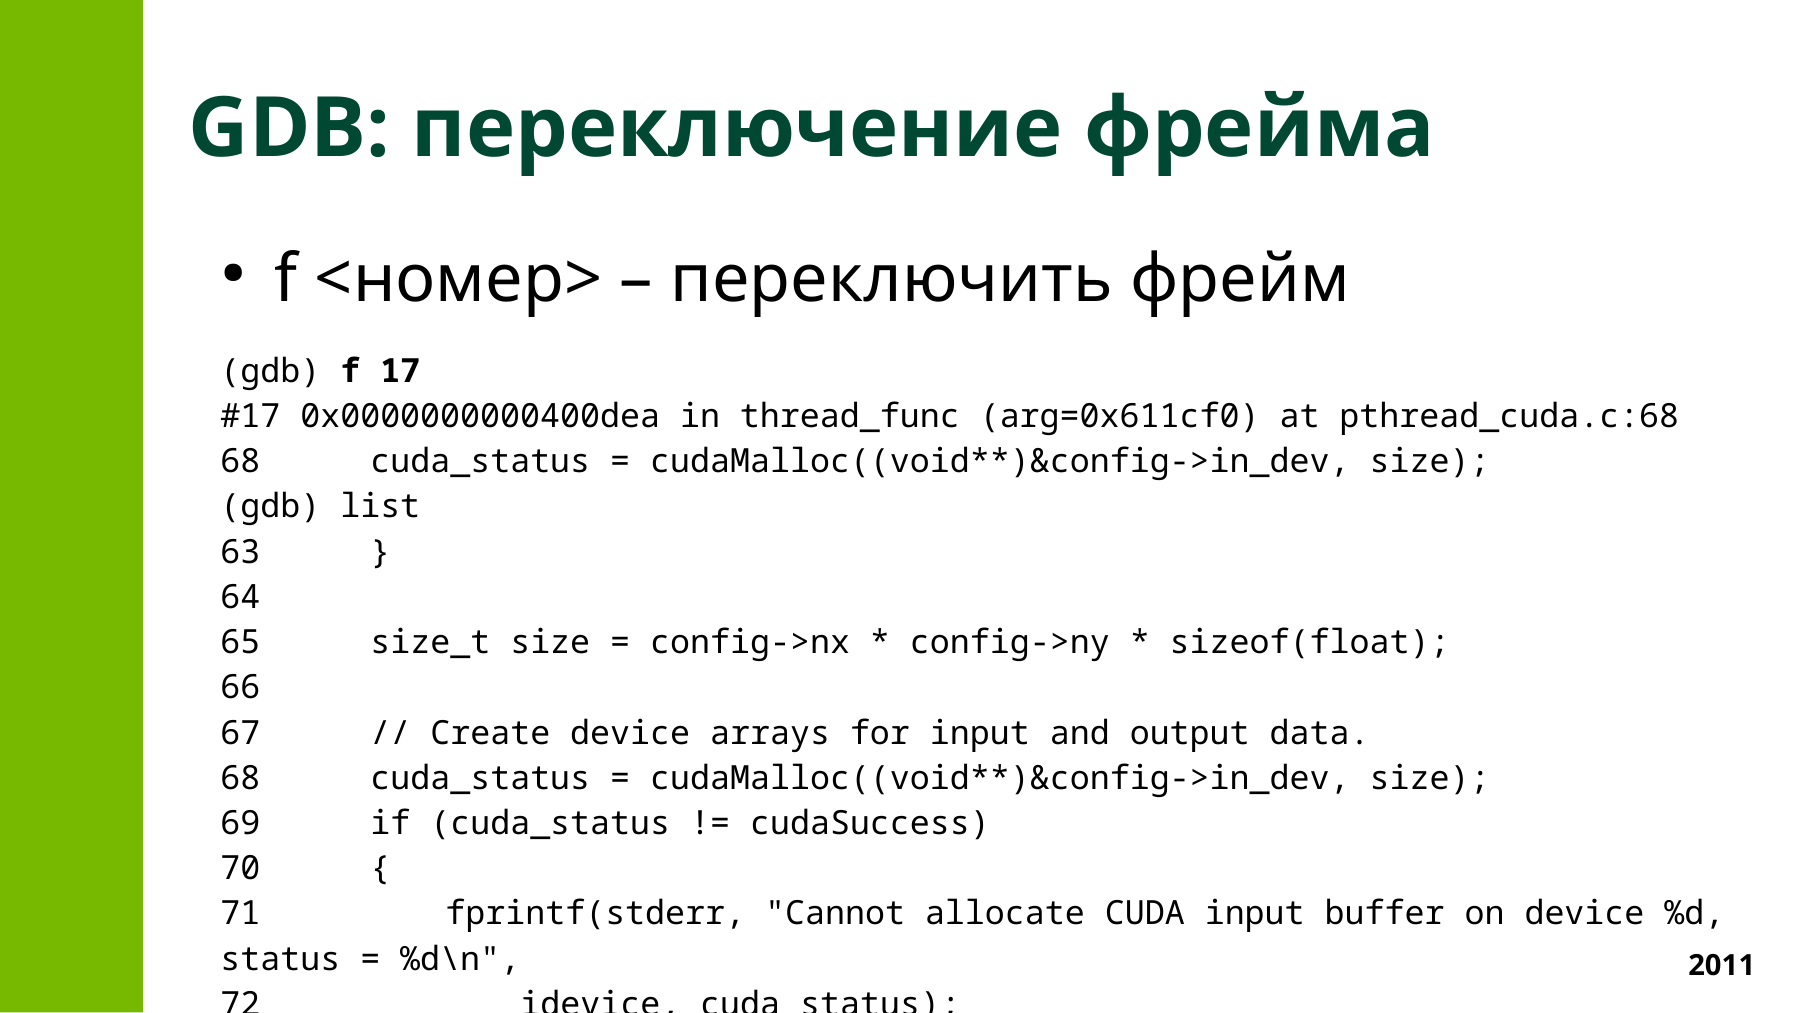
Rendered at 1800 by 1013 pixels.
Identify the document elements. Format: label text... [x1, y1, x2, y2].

title GDB: переключение фрейма [188, 40, 1733, 211]
list f <номер> – переключить фрейм [188, 227, 1763, 976]
text_box (gdb) f 17 #17 0x0000000000400dea in thread_func (arg=0x611cf0) at pthread_cuda.c:68 68 cuda_status = cudaMalloc((void**)&config->in_dev, size); (gdb) list 63 } 64 65 size_t size = config->nx * config->ny * sizeof(float); 66 67 // Create device arrays for input and output data. 68 cuda_status = cudaMalloc((void**)&config->in_dev, size); 69 if (cuda_status != cudaSuccess) 70 { 71 fprintf(stderr, "Cannot allocate CUDA input buffer on device %d, status = %d\n", 72 idevice, cuda_status); (gdb) [205, 339, 1800, 1013]
